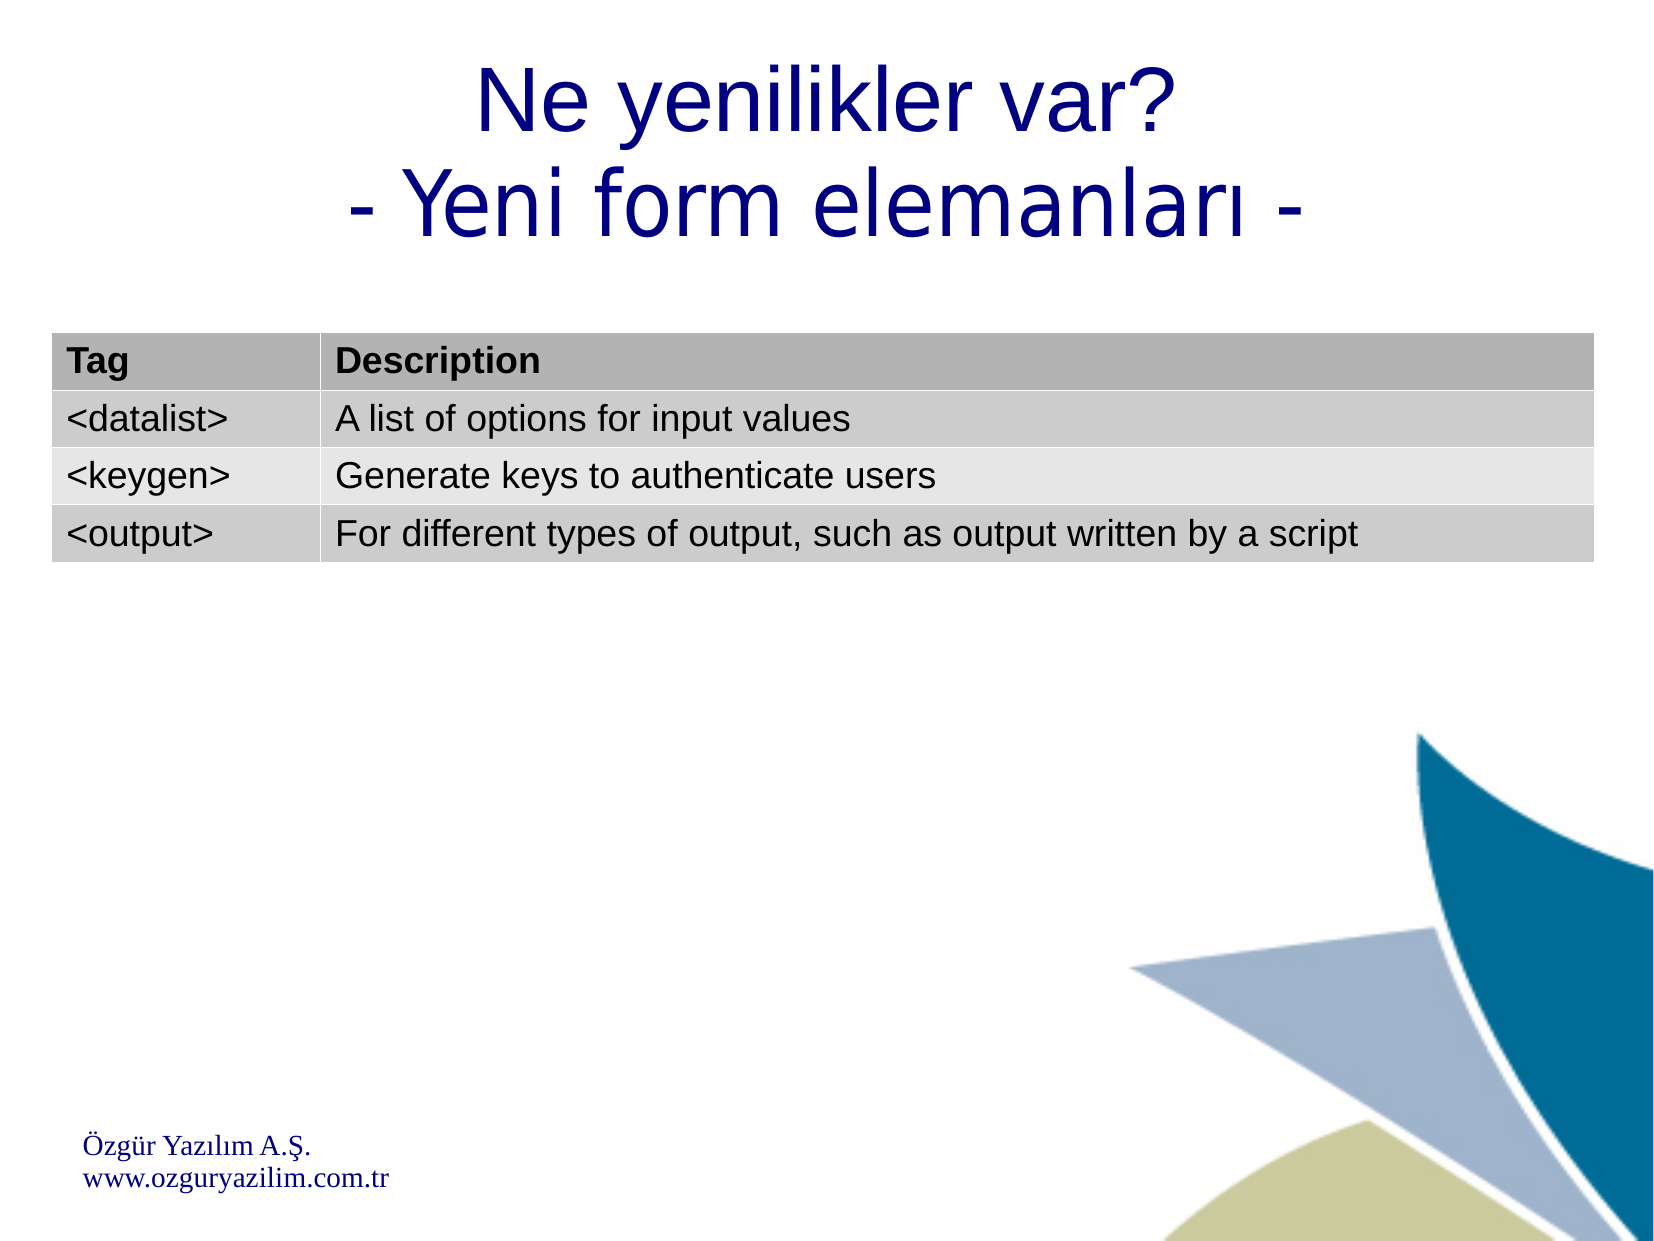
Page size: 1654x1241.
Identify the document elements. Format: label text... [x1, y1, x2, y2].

table_cell A list of options for input values [321, 391, 1594, 447]
table_cell <keygen> [52, 448, 320, 504]
table_cell For different types of output, such as output written by a script [321, 505, 1594, 562]
table_cell <datalist> [52, 391, 320, 447]
table_cell <output> [52, 505, 320, 562]
title Ne yenilikler var? - Yeni form elemanları - [82, 48, 1571, 258]
table_header Description [321, 333, 1594, 390]
picture [1062, 708, 1654, 1241]
table_header Tag [52, 333, 320, 390]
table_cell Generate keys to authenticate users [321, 448, 1594, 504]
